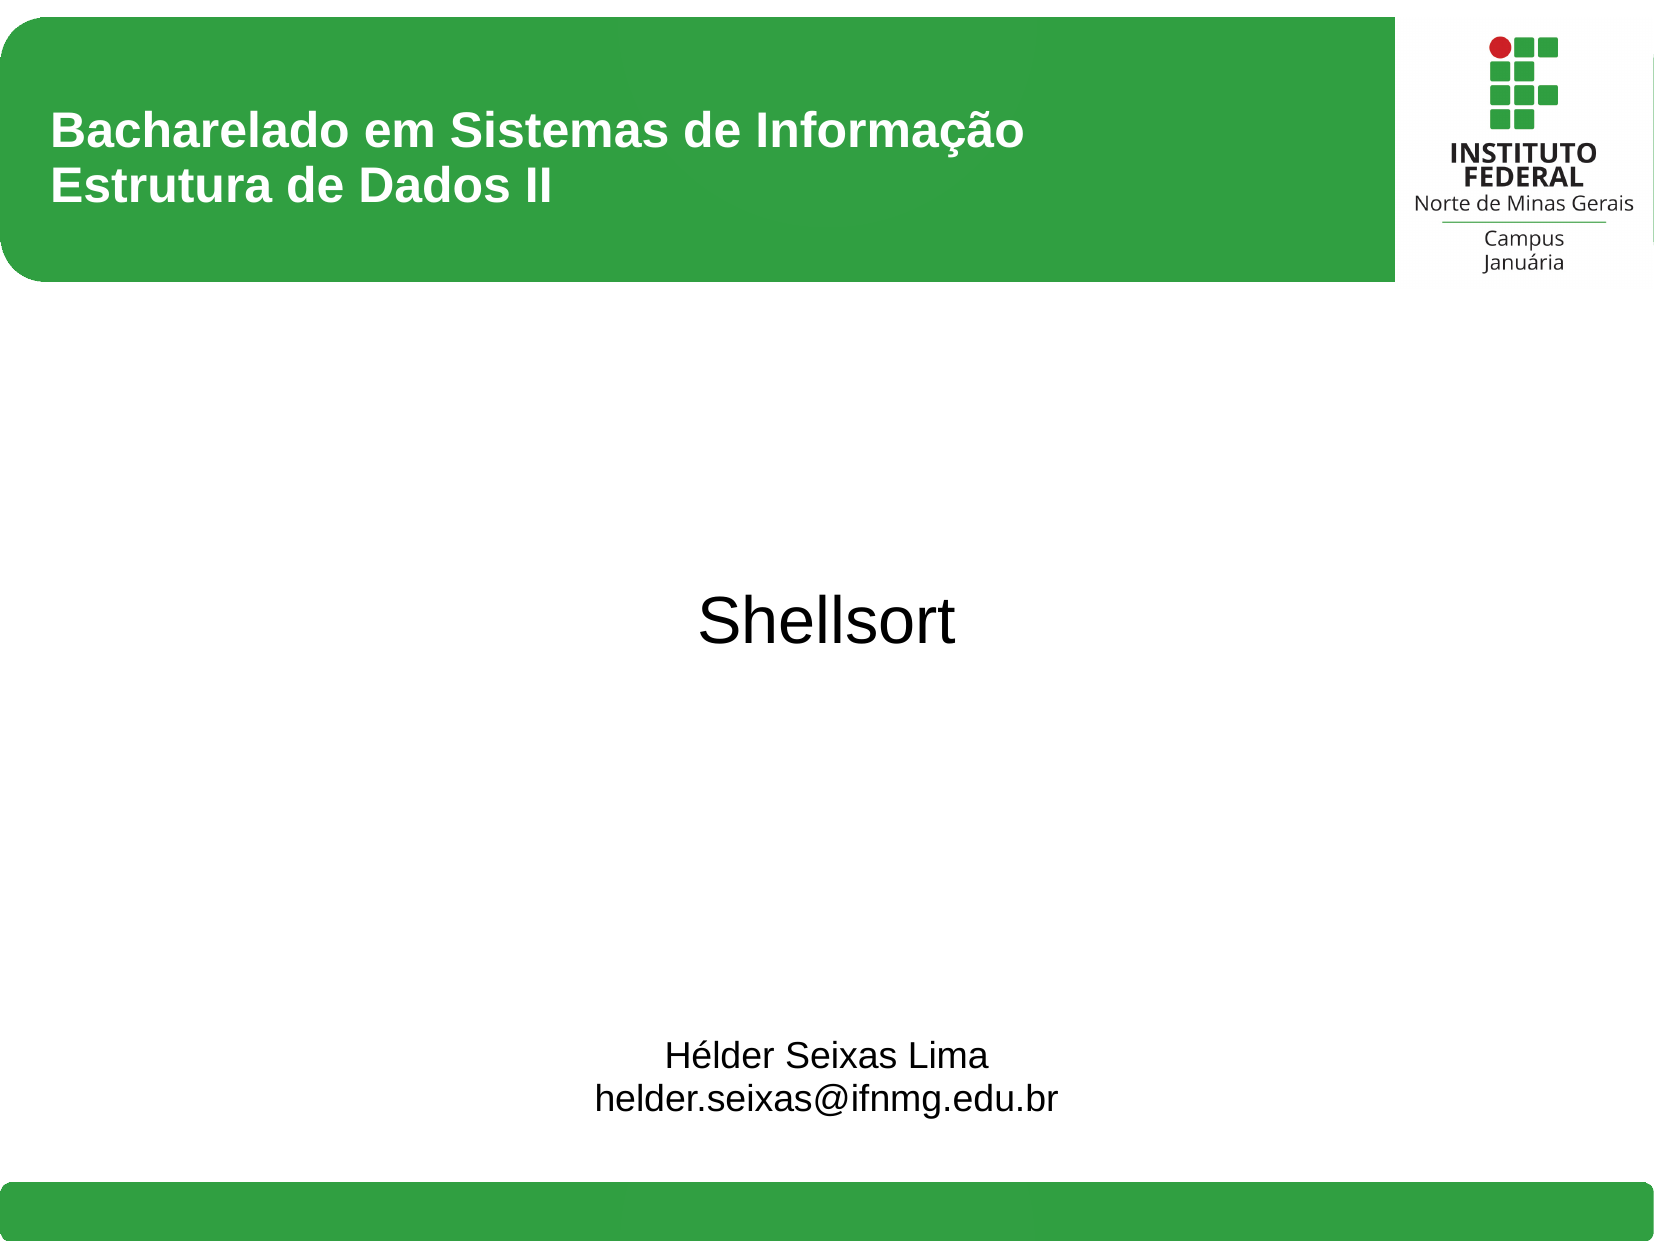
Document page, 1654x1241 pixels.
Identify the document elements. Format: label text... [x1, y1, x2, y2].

text_box Hélder Seixas Lima helder.seixas@ifnmg.edu.br [561, 1027, 1093, 1127]
text_box Bacharelado em Sistemas de Informação Estrutura de Dados II [35, 94, 1395, 221]
picture [1395, 17, 1654, 290]
subtitle Shellsort [59, 255, 1595, 985]
